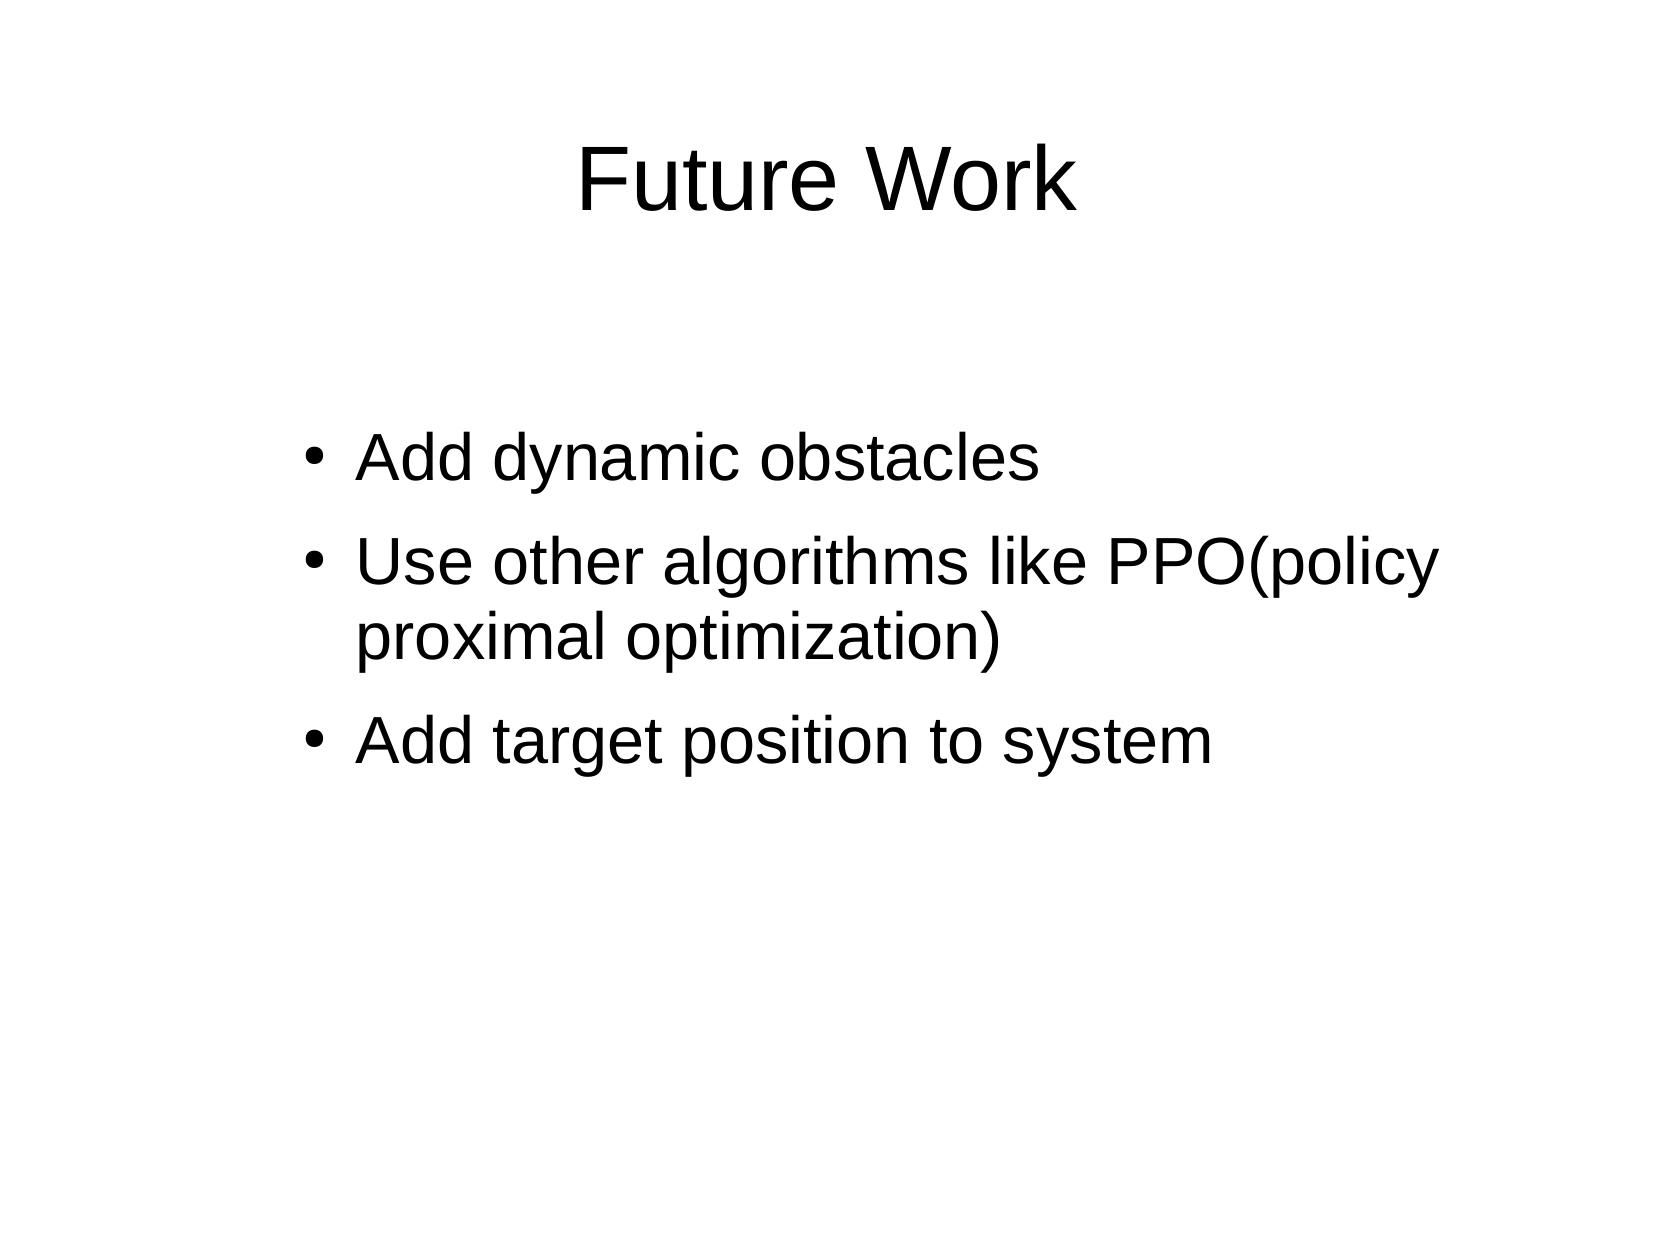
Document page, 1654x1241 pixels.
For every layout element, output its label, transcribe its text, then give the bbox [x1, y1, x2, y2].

title Future Work [82, 75, 1571, 283]
list Add dynamic obstacles Use other algorithms like PPO(policy proximal optimization) Add target position to system [285, 420, 1486, 1140]
